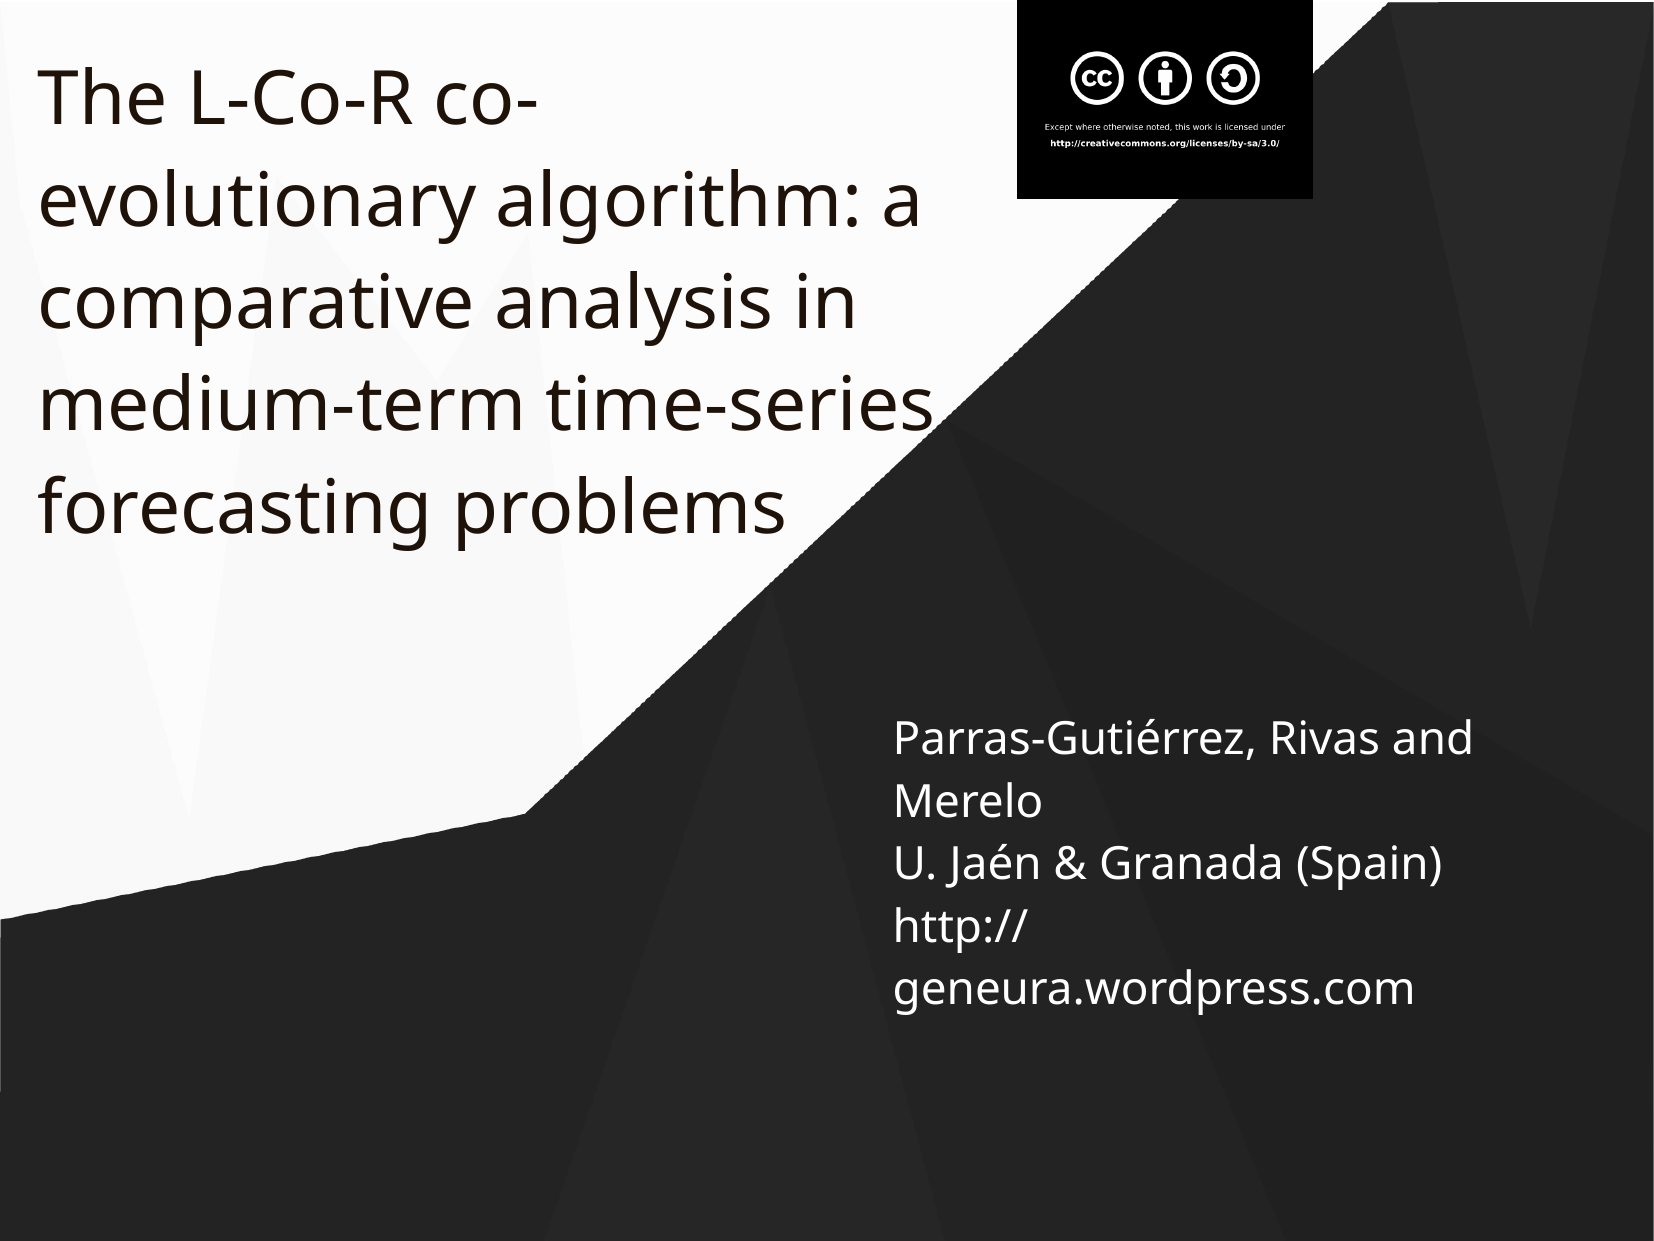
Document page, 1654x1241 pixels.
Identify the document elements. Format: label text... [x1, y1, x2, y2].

picture [0, 0, 1654, 1241]
subtitle Parras-Gutiérrez, Rivas and Merelo U. Jaén & Granada (Spain) http://geneura.wordpress.com [892, 750, 1501, 974]
title The L-Co-R co-evolutionary algorithm: a comparative analysis in medium-term time-series forecasting problems [37, 70, 938, 529]
